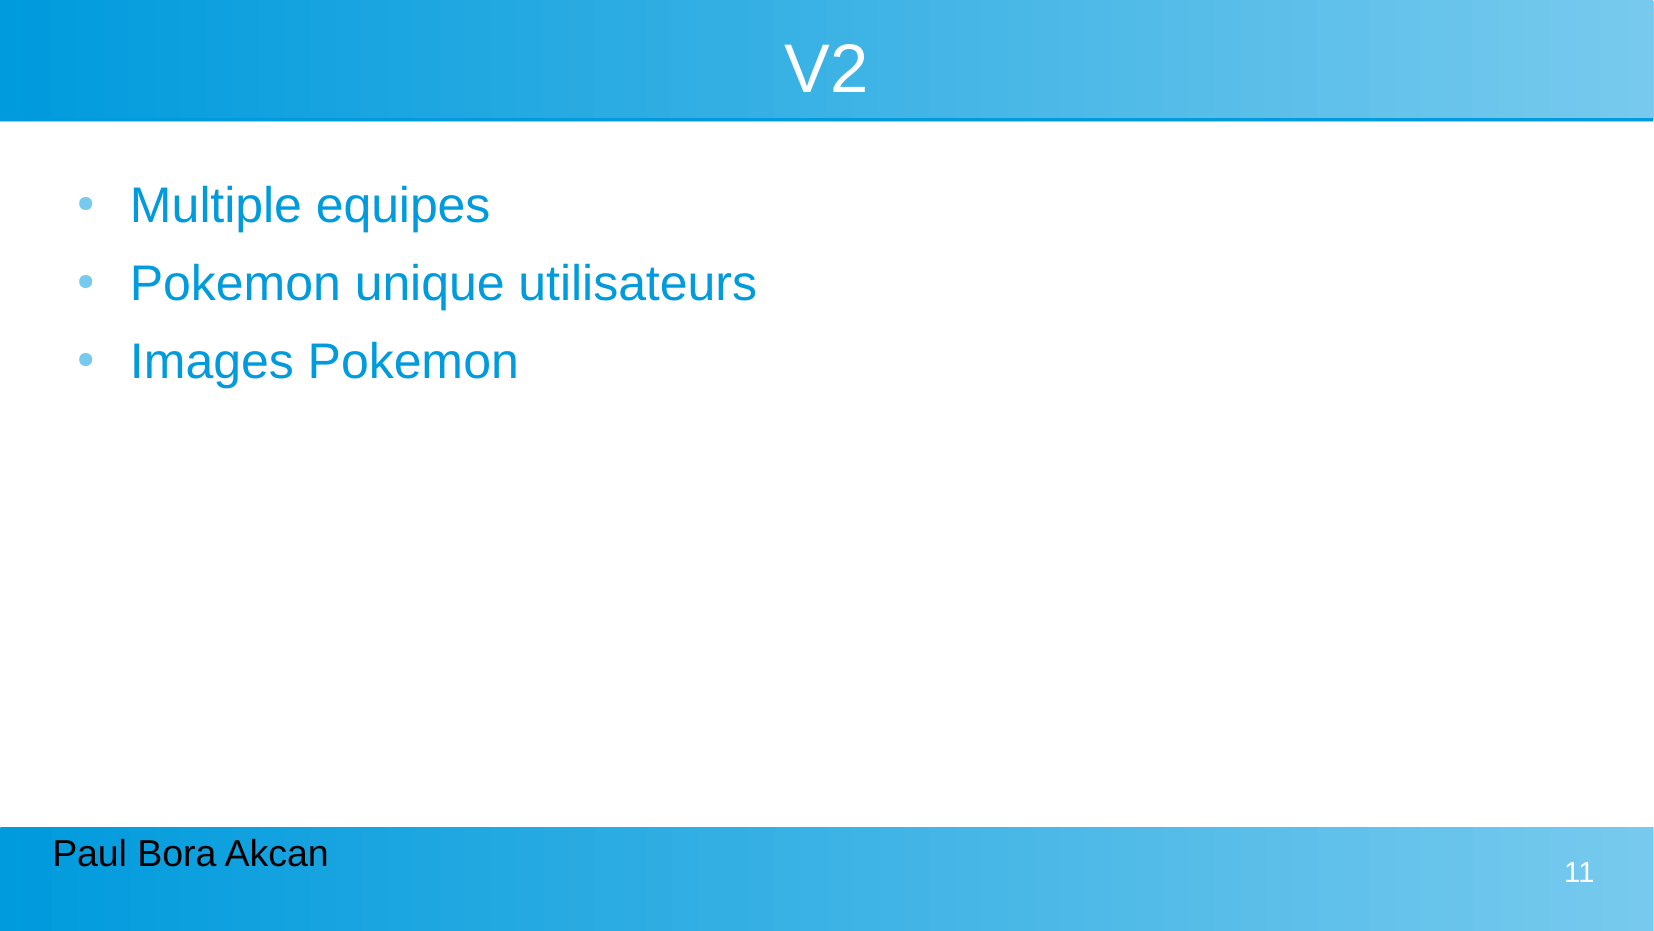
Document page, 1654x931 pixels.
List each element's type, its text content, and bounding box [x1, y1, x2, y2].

title V2 [59, 29, 1595, 108]
list Multiple equipes Pokemon unique utilisateurs Images Pokemon [59, 177, 1595, 768]
text_box Paul Bora Akcan [37, 825, 488, 901]
